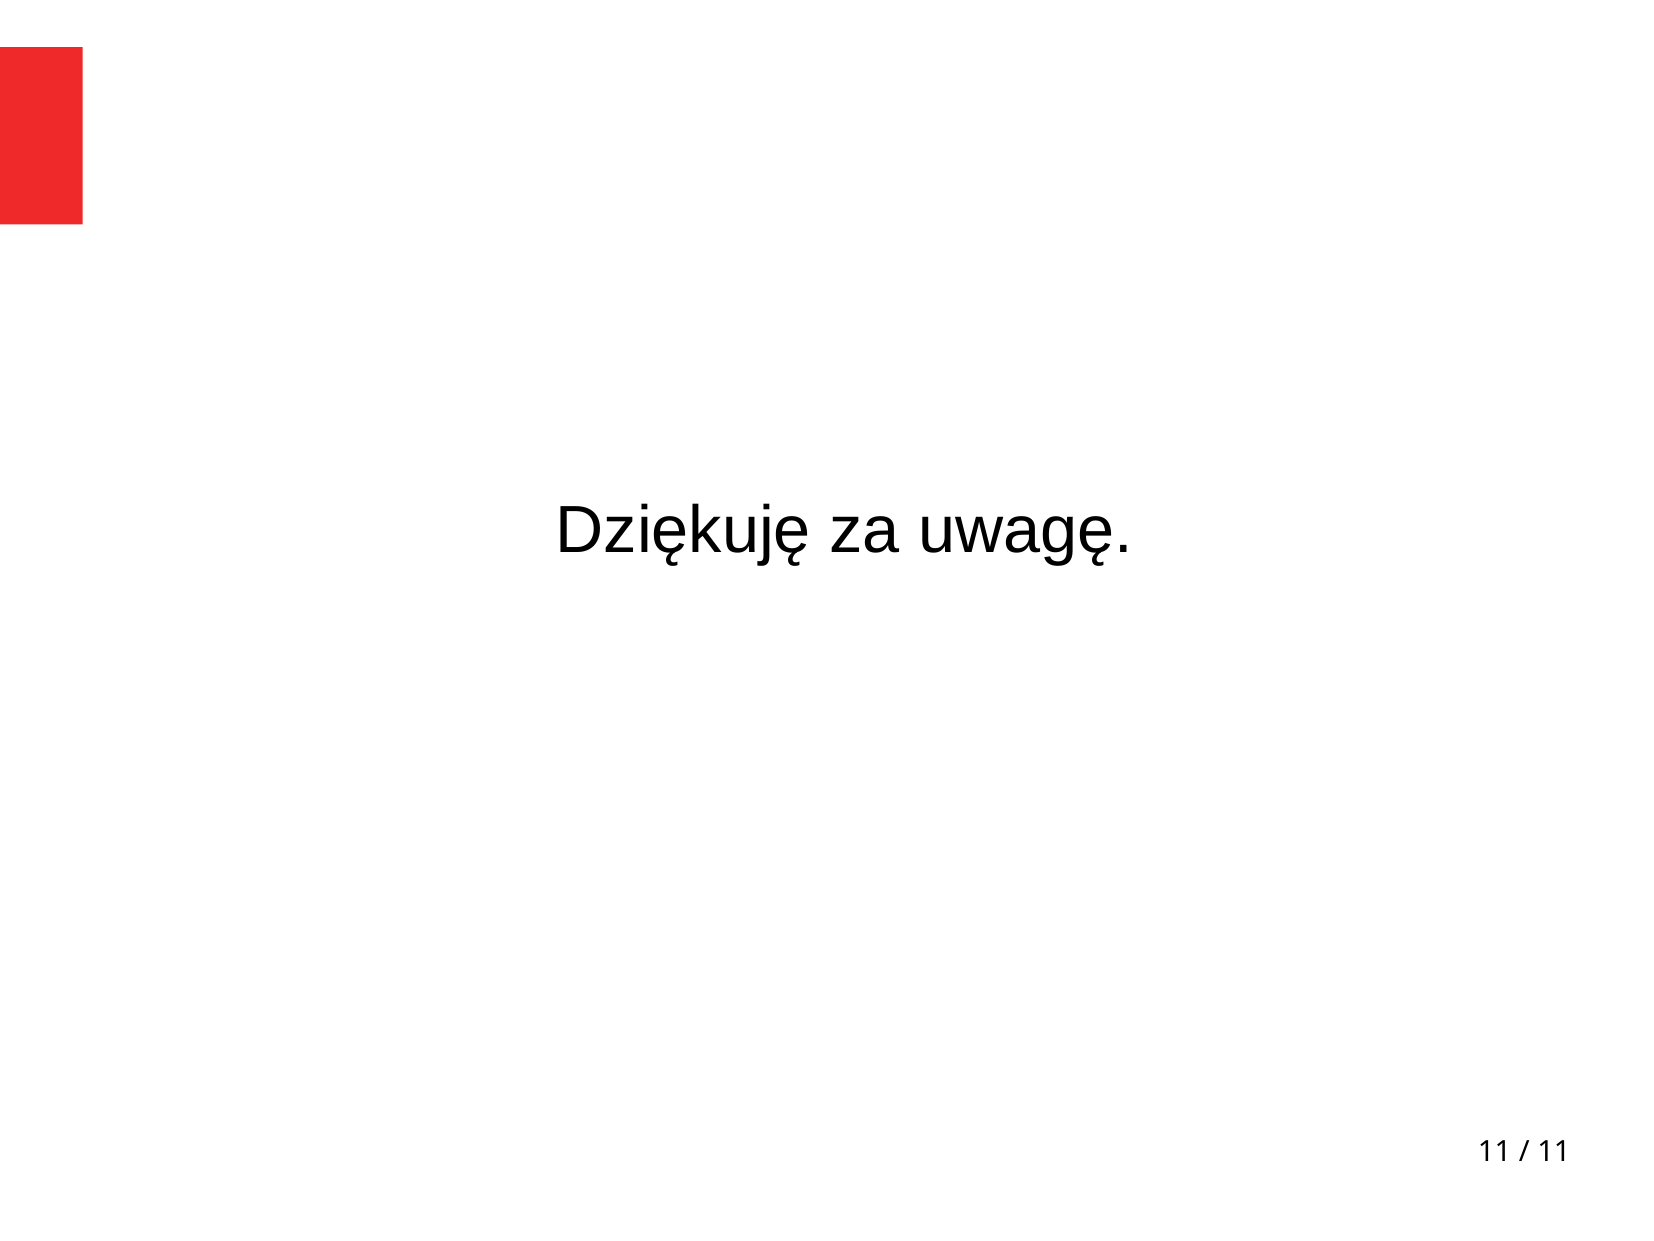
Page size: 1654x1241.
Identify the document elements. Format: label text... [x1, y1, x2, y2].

subtitle Dziękuję za uwagę. [118, 49, 1571, 1010]
